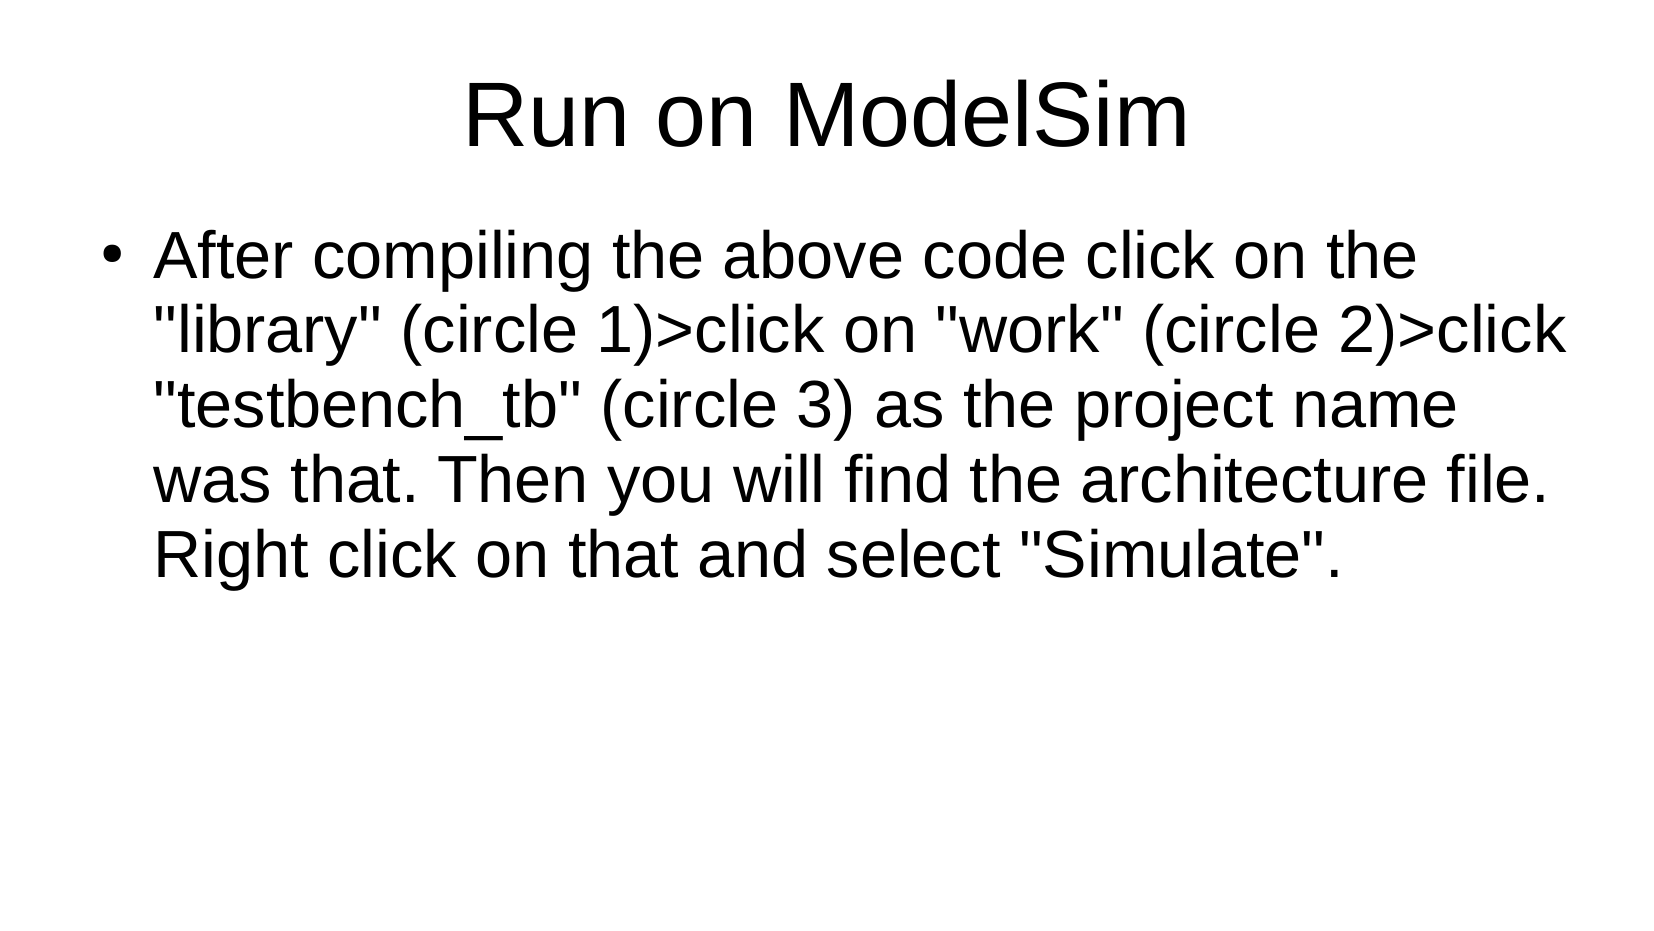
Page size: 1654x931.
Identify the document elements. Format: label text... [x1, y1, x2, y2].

title Run on ModelSim [82, 37, 1571, 193]
list After compiling the above code click on the "library" (circle 1)>click on "work" (circle 2)>click "testbench_tb" (circle 3) as the project name was that. Then you will find the architecture file. Right click on that and select "Simulate". [82, 217, 1571, 758]
